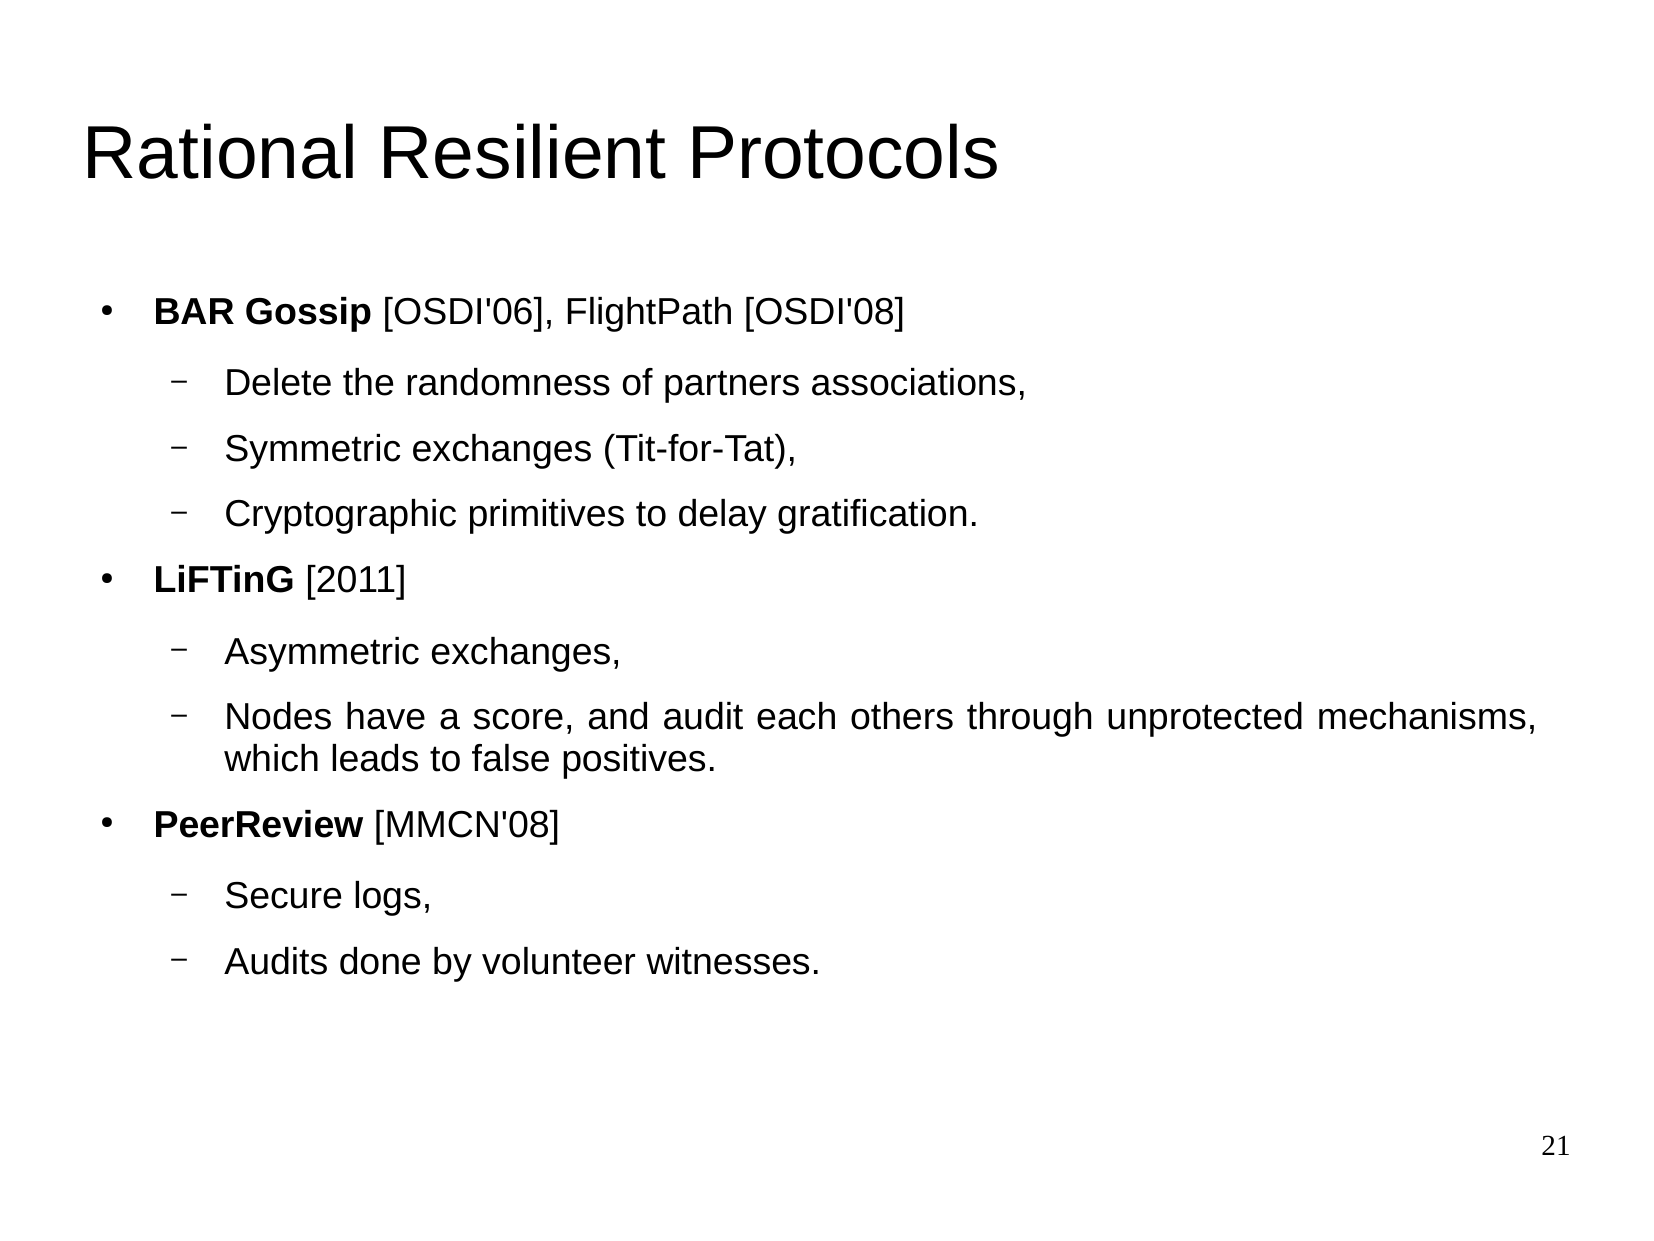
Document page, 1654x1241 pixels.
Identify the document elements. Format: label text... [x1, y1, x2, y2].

list BAR Gossip [OSDI'06], FlightPath [OSDI'08] Delete the randomness of partners associations, Symmetric exchanges (Tit-for-Tat), Cryptographic primitives to delay gratification. LiFTinG [2011] Asymmetric exchanges, Nodes have a score, and audit each others through unprotected mechanisms, which leads to false positives. PeerReview [MMCN'08] Secure logs, Audits done by volunteer witnesses. [82, 290, 1538, 1010]
title Rational Resilient Protocols [82, 49, 1571, 257]
